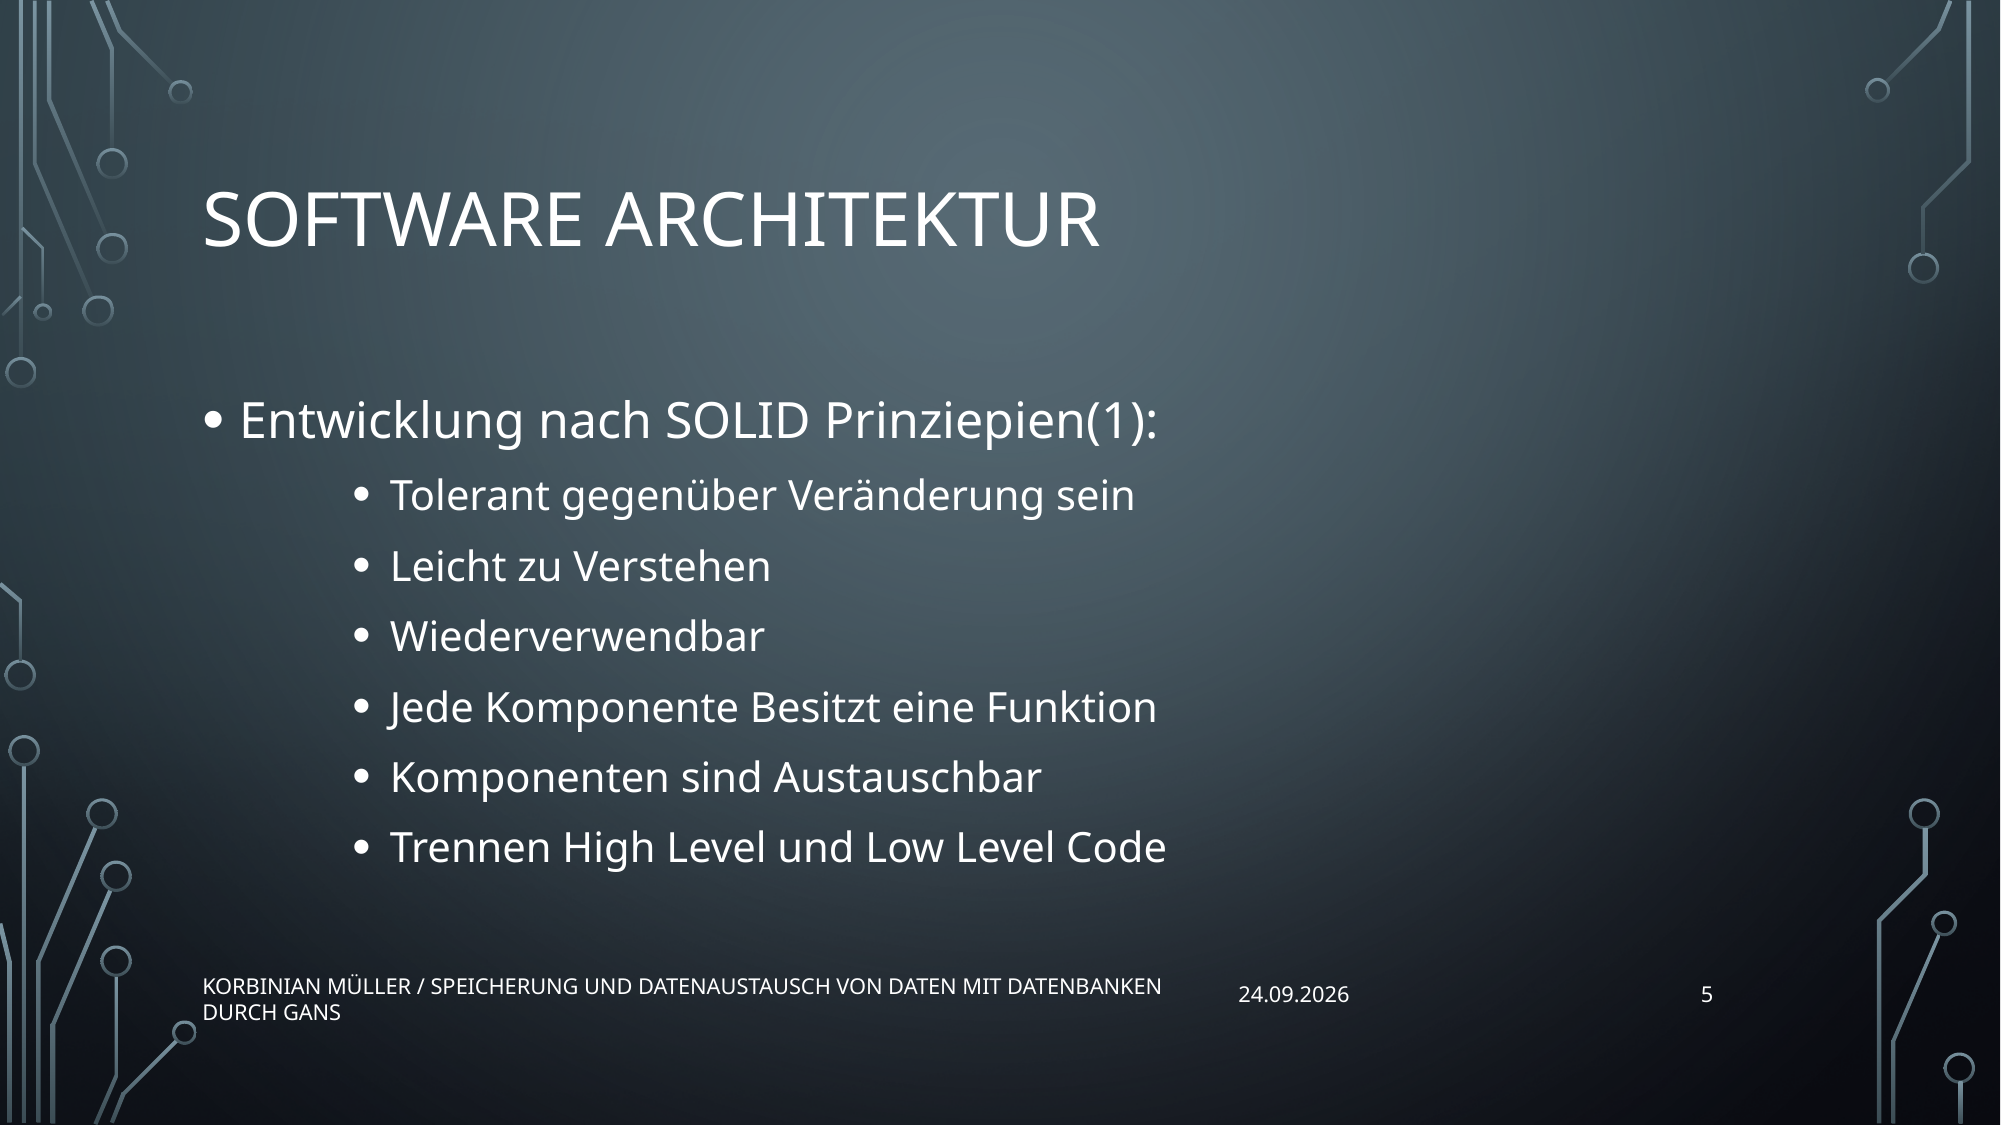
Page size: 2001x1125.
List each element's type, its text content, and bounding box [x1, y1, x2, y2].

text_box 14.02.2025 [1223, 965, 1674, 1025]
text_box Korbinian Müller / Speicherung und Datenaustausch von Daten mit Datenbanken durch GANs [187, 965, 1211, 1025]
text_box 3 [1685, 965, 1813, 1025]
list Entwicklung nach SOLID Prinziepien(1): Tolerant gegenüber Veränderung sein Leicht zu Verstehen Wiederverwendbar Jede Komponente Besitzt eine Funktion Komponenten sind Austauschbar Trennen High Level und Low Level Code [187, 369, 1813, 951]
title Software Architektur [187, 101, 1813, 344]
